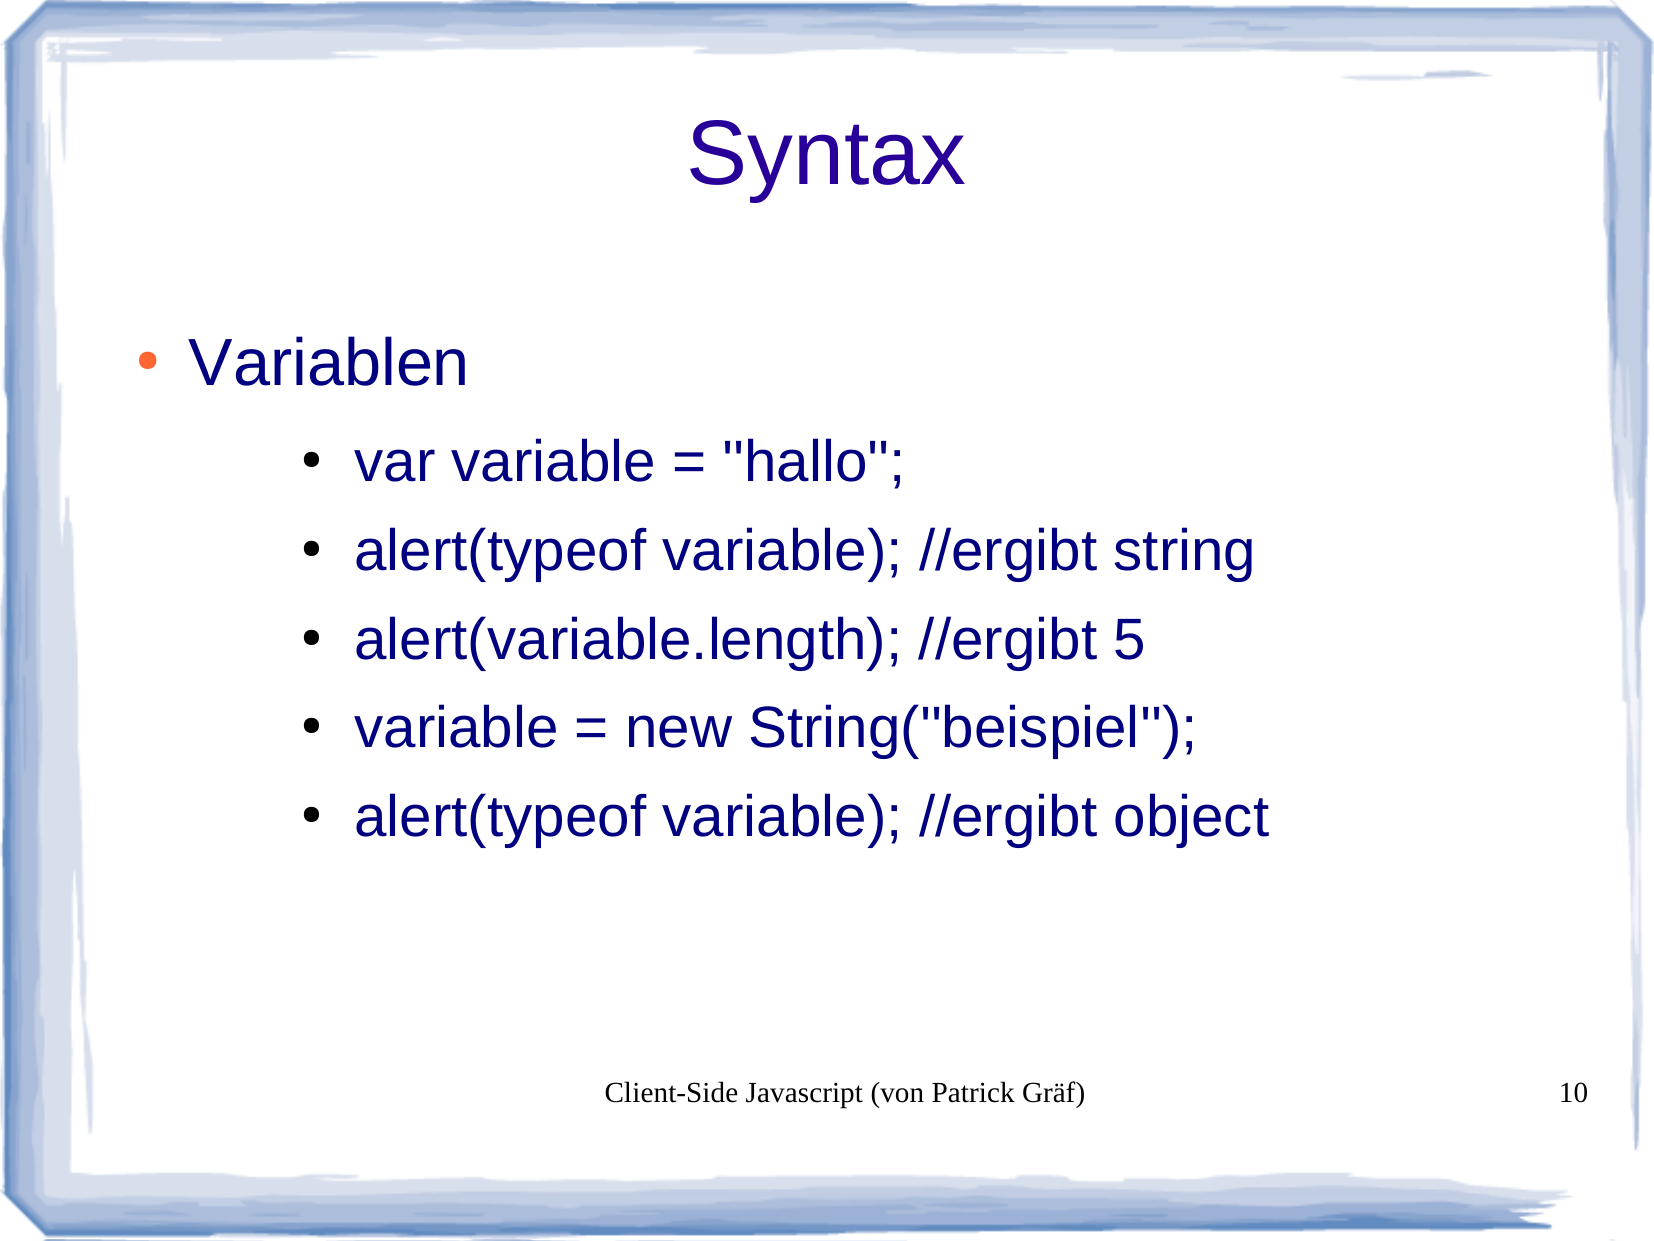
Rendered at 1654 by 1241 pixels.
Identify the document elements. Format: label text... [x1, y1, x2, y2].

title Syntax [82, 49, 1571, 257]
list Variablen var variable = ''hallo''; alert(typeof variable); //ergibt string alert(variable.length); //ergibt 5 variable = new String(''beispiel''); alert(typeof variable); //ergibt object [118, 324, 1571, 1004]
picture [0, 0, 1654, 1241]
